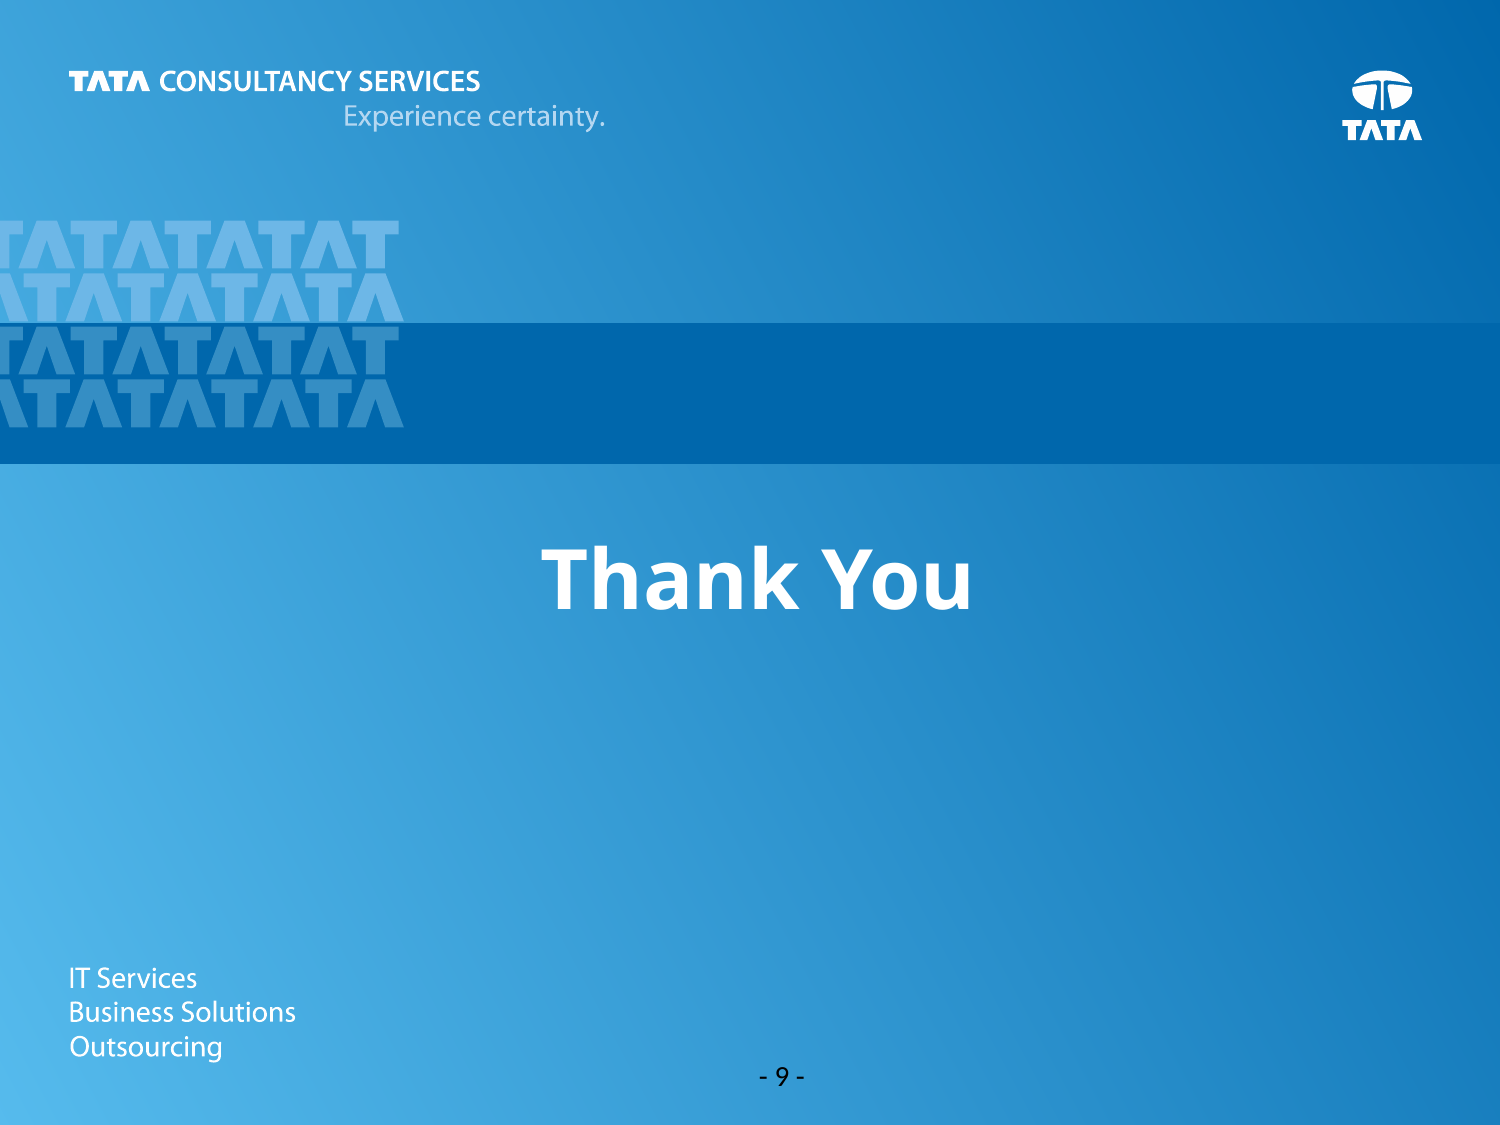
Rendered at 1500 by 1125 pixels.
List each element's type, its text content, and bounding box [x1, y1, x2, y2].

slide_number - <number> - [727, 1049, 837, 1109]
title Thank You [499, 504, 1018, 684]
